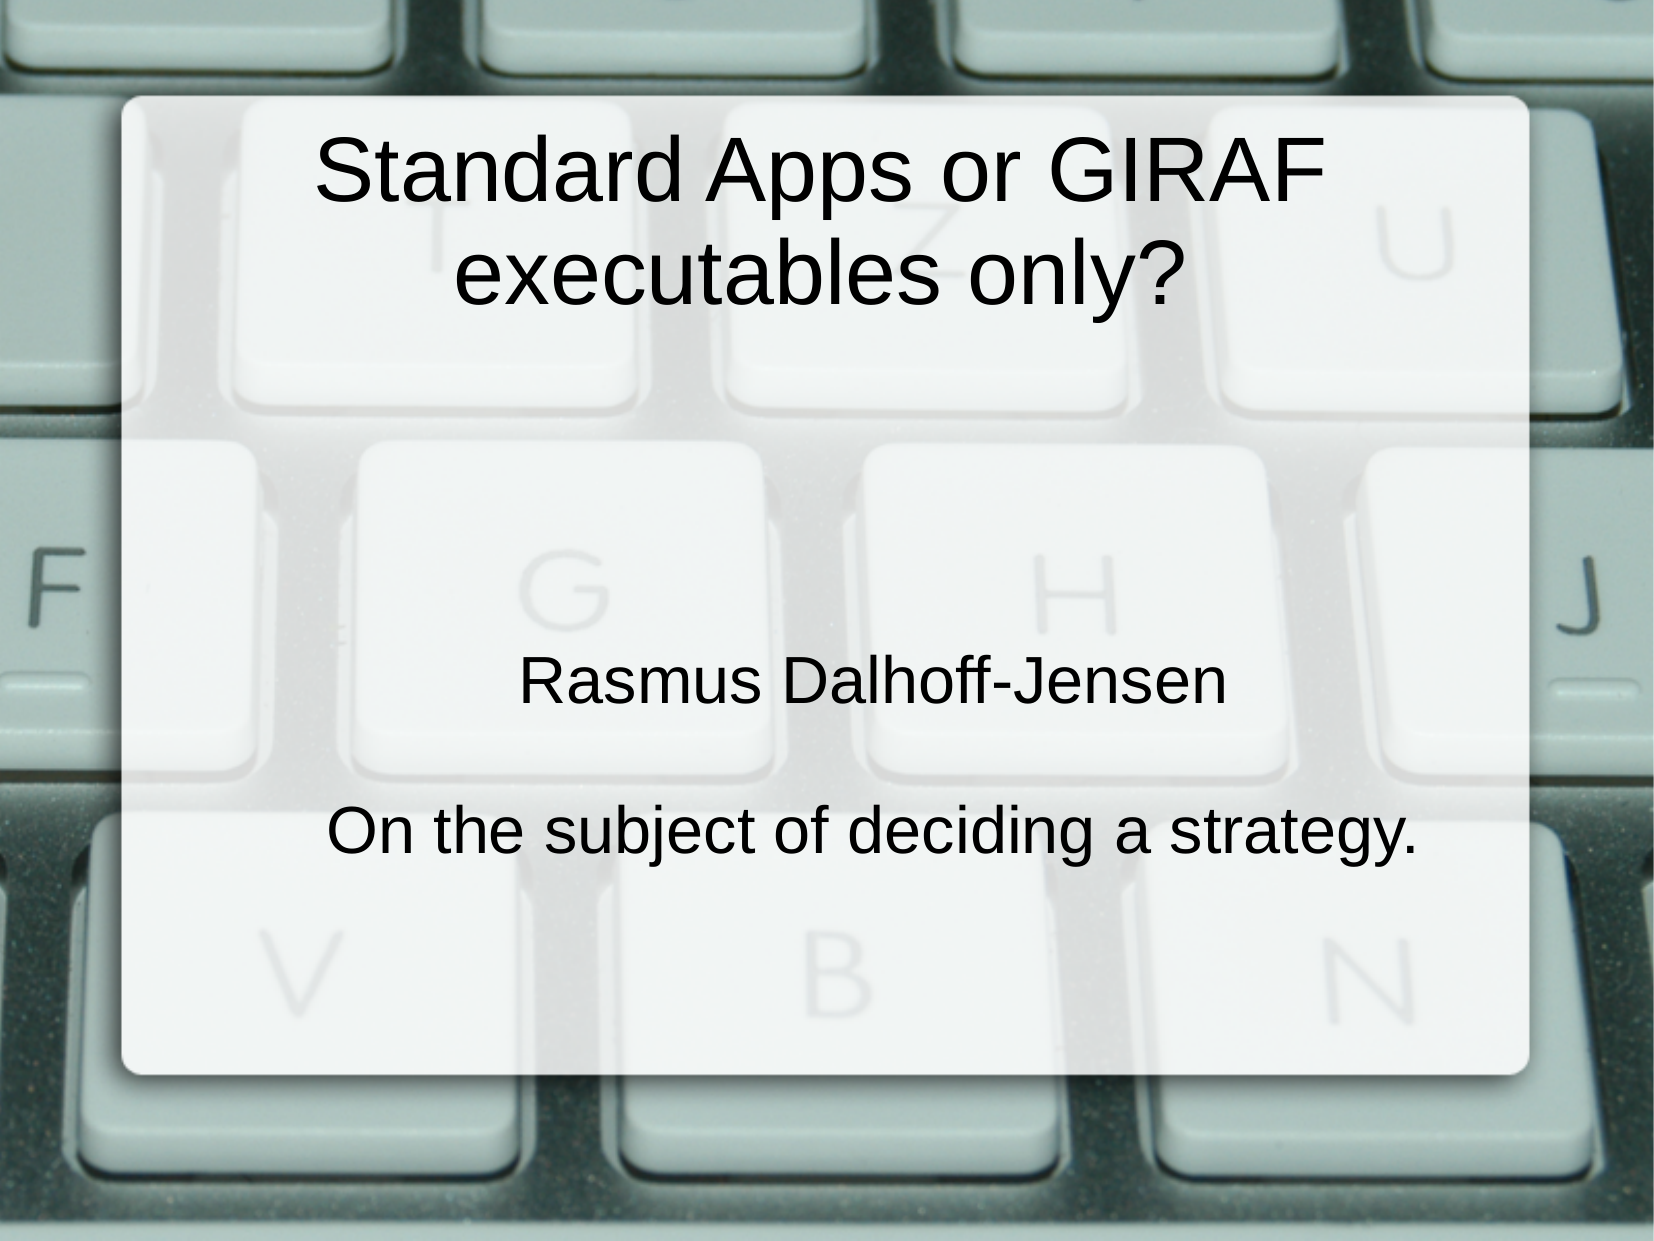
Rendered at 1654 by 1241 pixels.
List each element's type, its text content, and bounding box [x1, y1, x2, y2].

title Standard Apps or GIRAF executables only? [135, 117, 1506, 325]
subtitle Rasmus Dalhoff-Jensen On the subject of deciding a strategy. [178, 364, 1570, 1147]
picture [0, 0, 1654, 1241]
